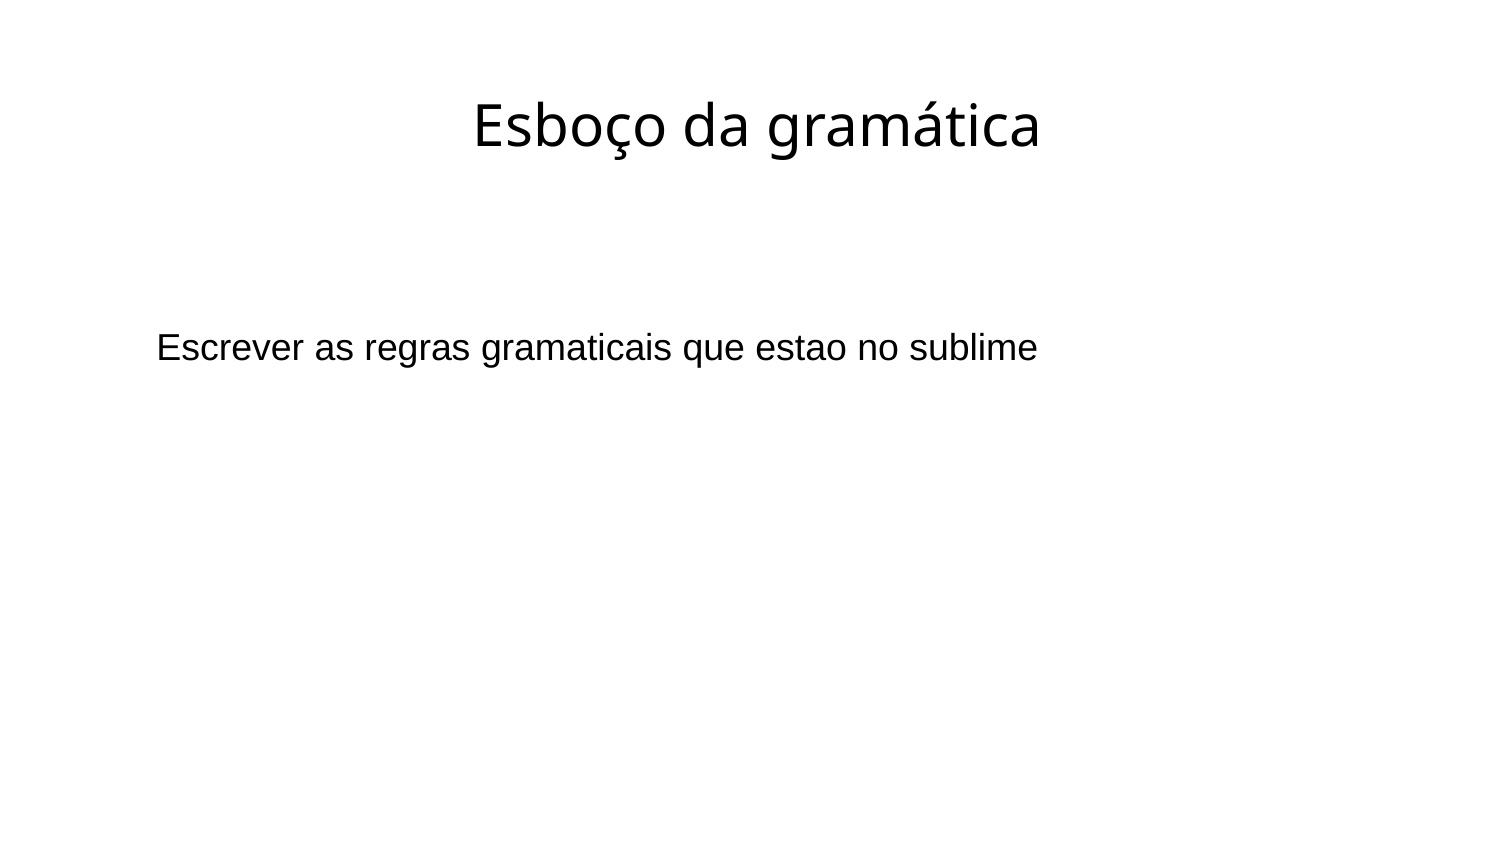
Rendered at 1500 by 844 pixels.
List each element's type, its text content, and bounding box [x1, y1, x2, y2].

title Esboço da gramática [51, 72, 1449, 167]
text_box Escrever as regras gramaticais que estao no sublime [141, 318, 1276, 376]
